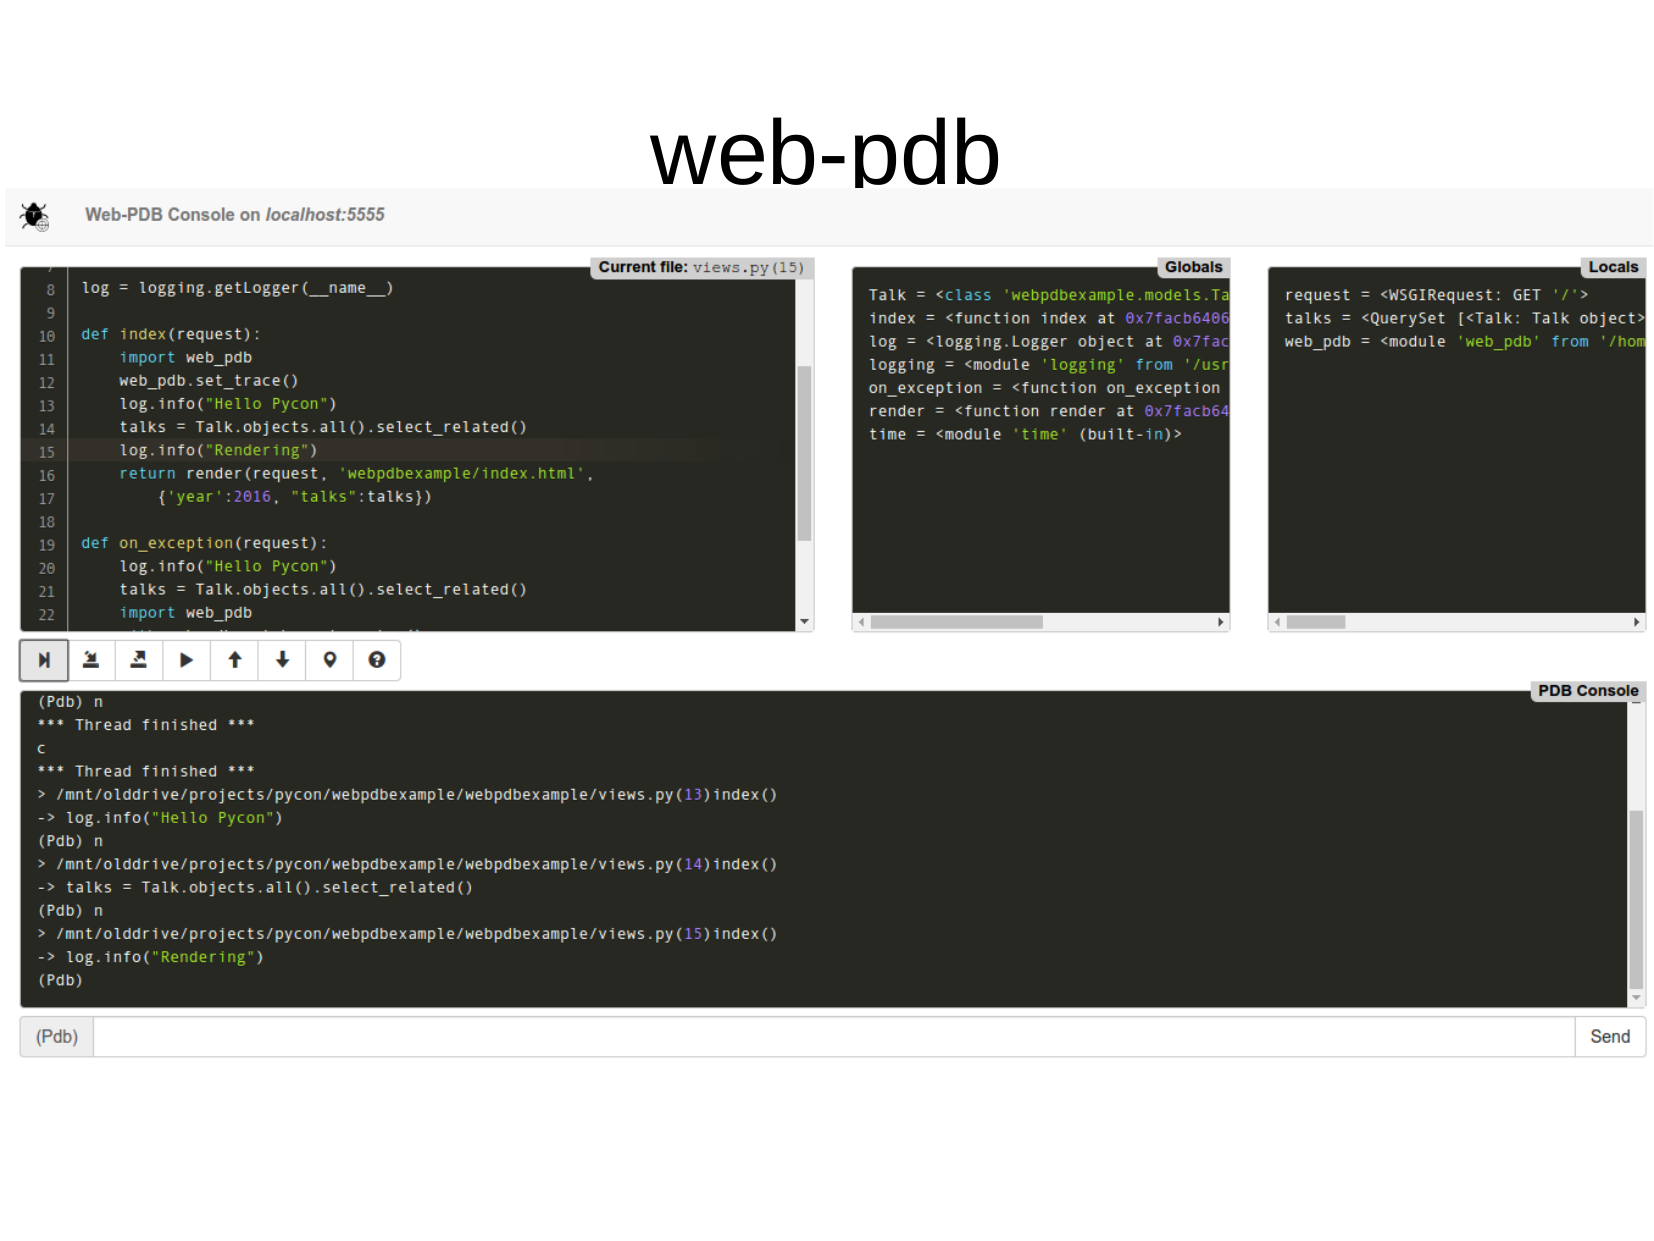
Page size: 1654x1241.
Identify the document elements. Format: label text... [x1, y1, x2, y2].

title web-pdb [82, 49, 1571, 188]
picture [5, 188, 1654, 1060]
